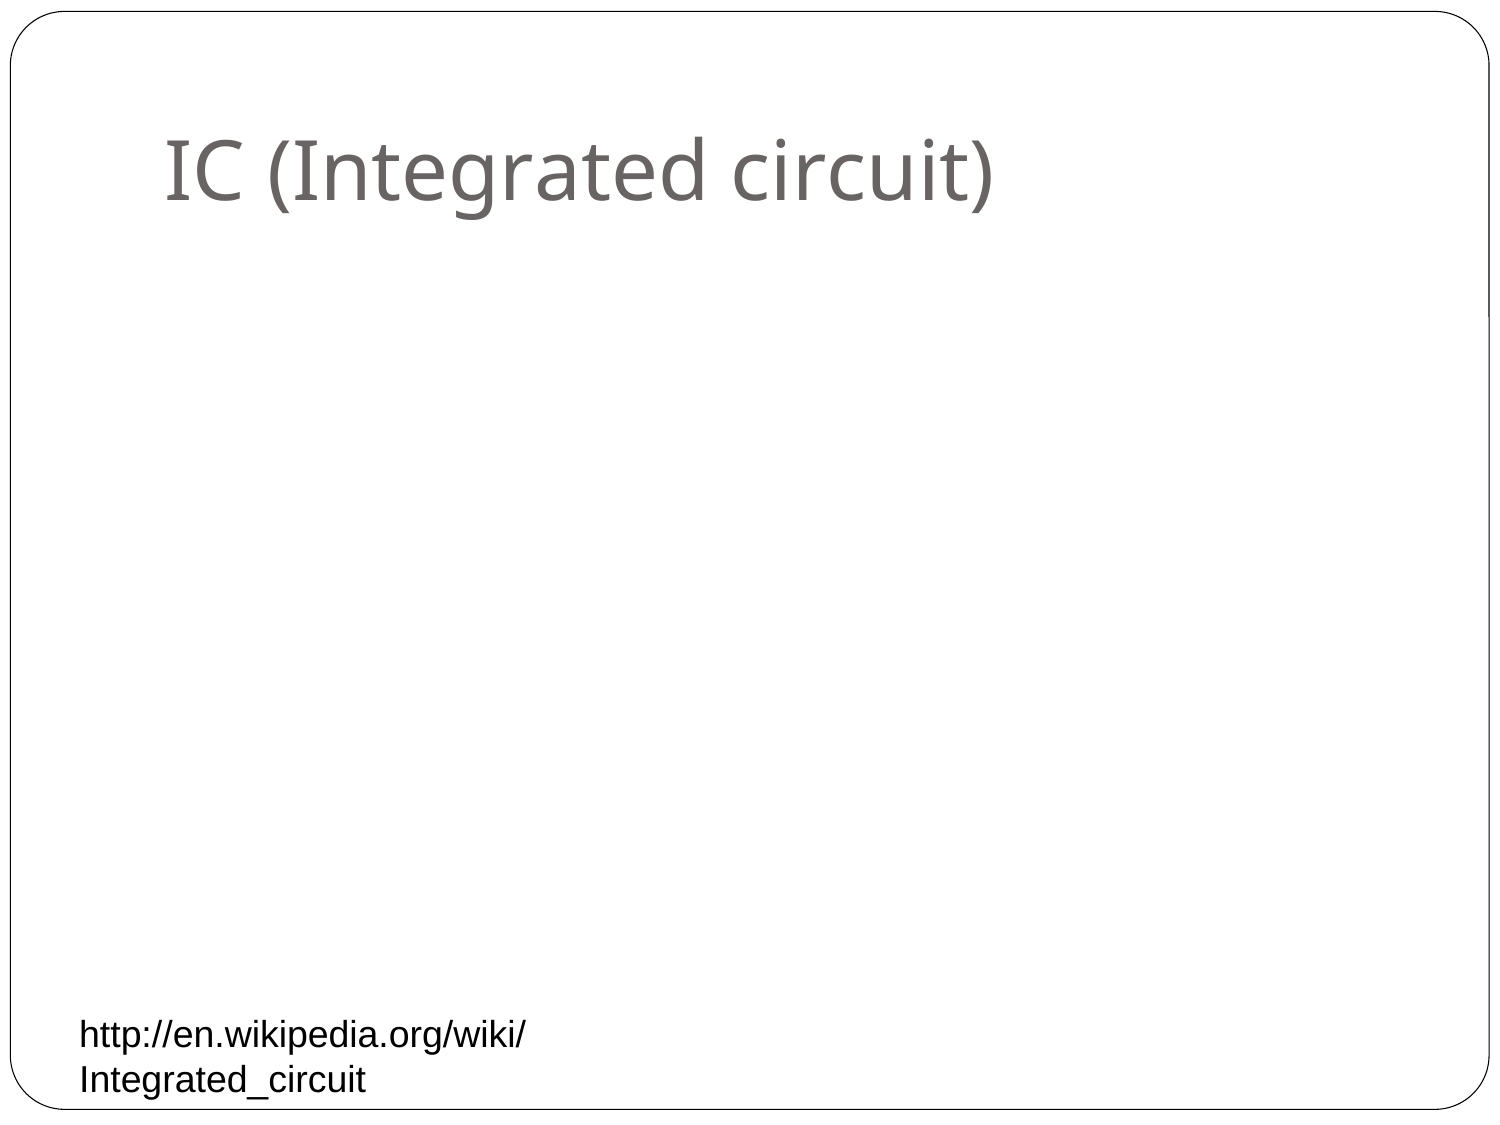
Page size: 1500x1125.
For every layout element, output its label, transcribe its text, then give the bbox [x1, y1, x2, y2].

title IC (Integrated circuit) [150, 9, 1426, 233]
text_box http://en.wikipedia.org/wiki/Integrated_circuit [64, 1003, 827, 1063]
